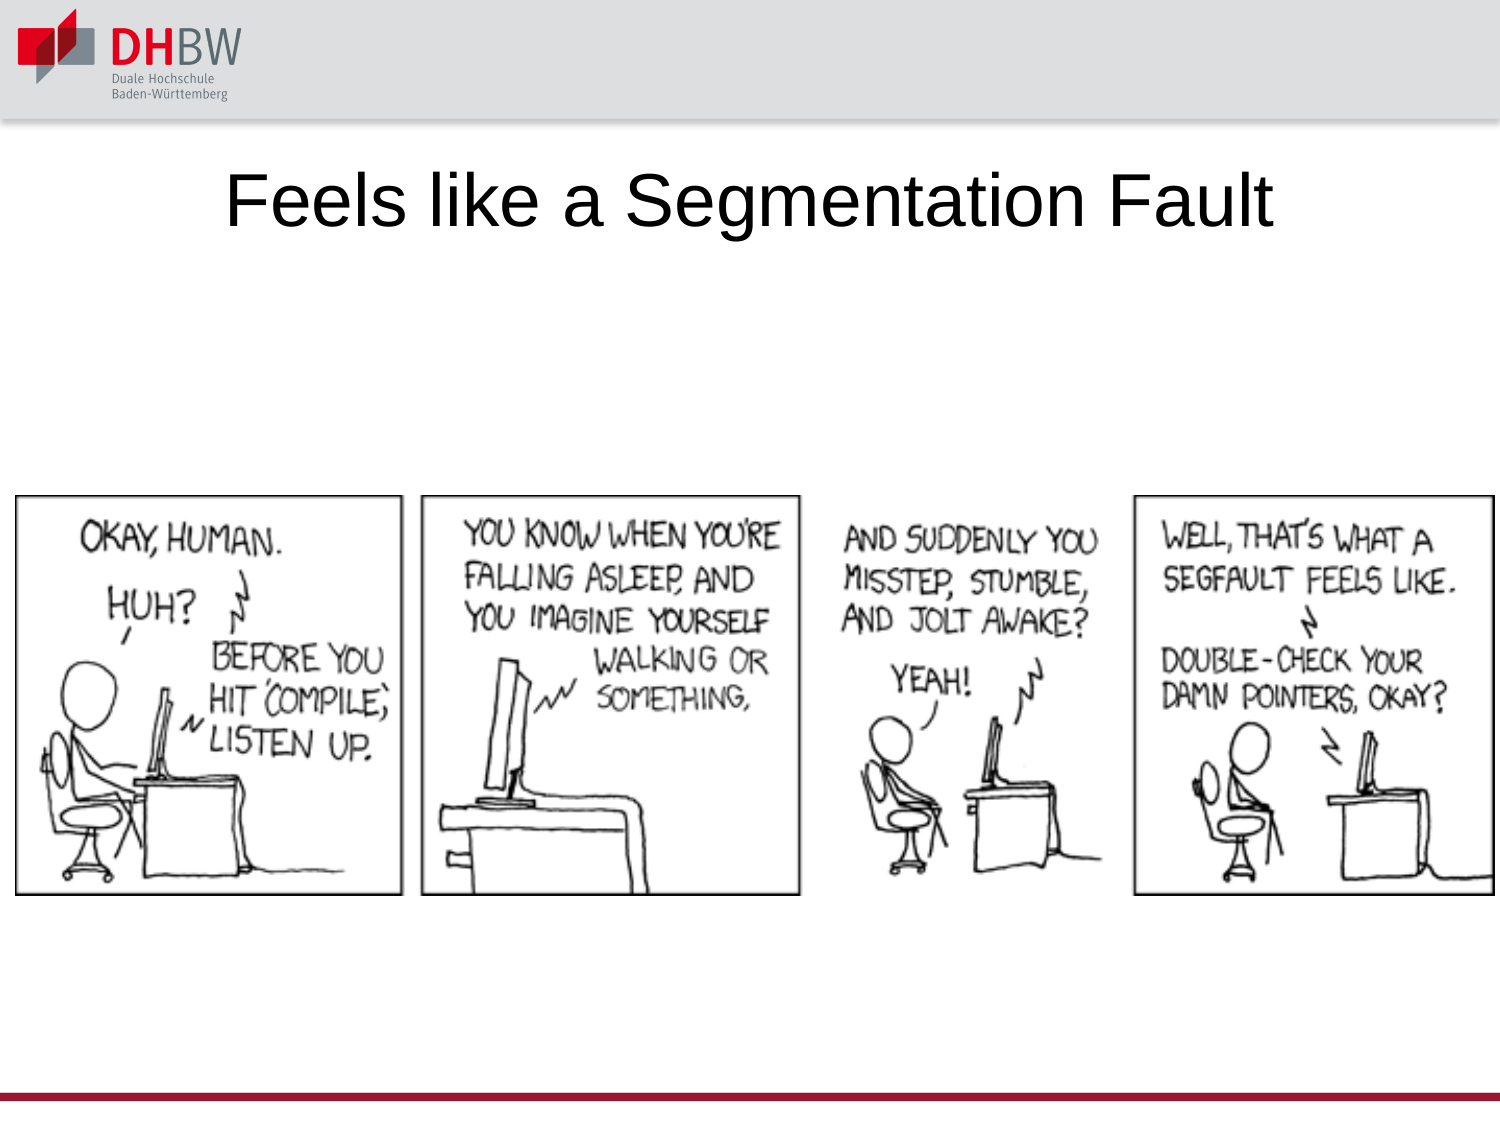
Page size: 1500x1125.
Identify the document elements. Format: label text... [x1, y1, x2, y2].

picture [0, 266, 1500, 1121]
picture [0, 0, 1500, 134]
title Feels like a Segmentation Fault [0, 134, 1500, 266]
